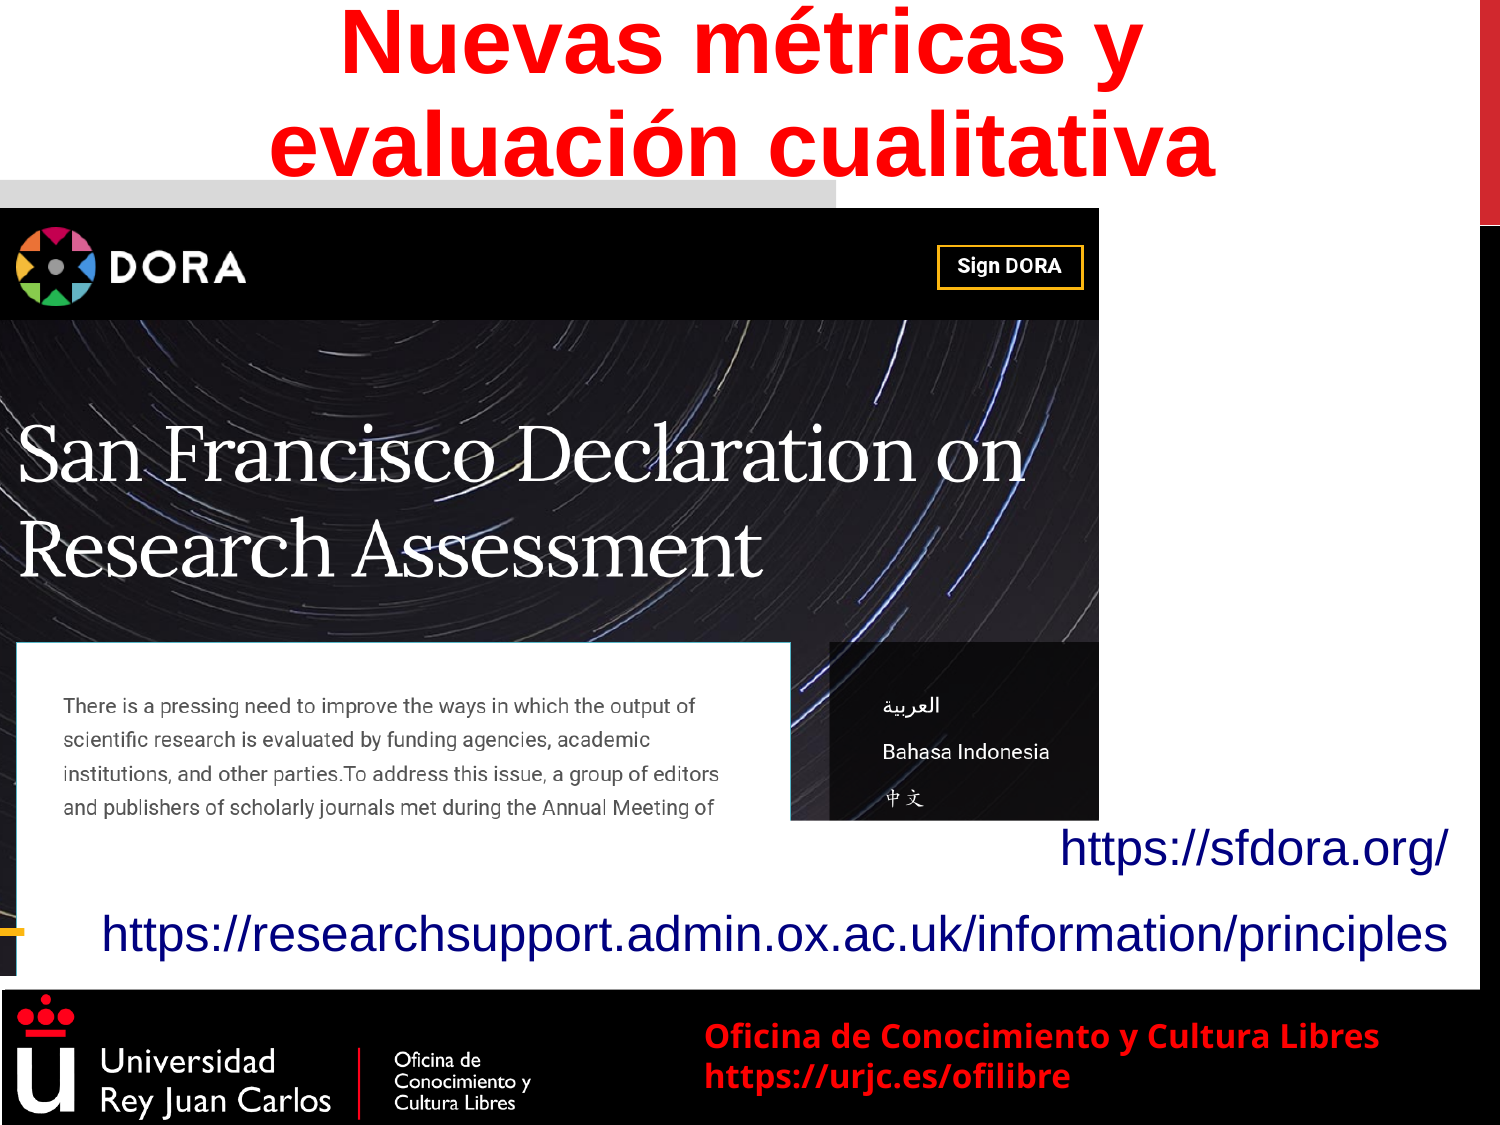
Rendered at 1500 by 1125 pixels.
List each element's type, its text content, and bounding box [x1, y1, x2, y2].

picture [17, 994, 531, 1120]
picture [0, 208, 1099, 976]
title Nuevas métricas y evaluación cualitativa [120, 0, 1366, 197]
list https://sfdora.org/ https://researchsupport.admin.ox.ac.uk/information/principles [24, 820, 1450, 985]
